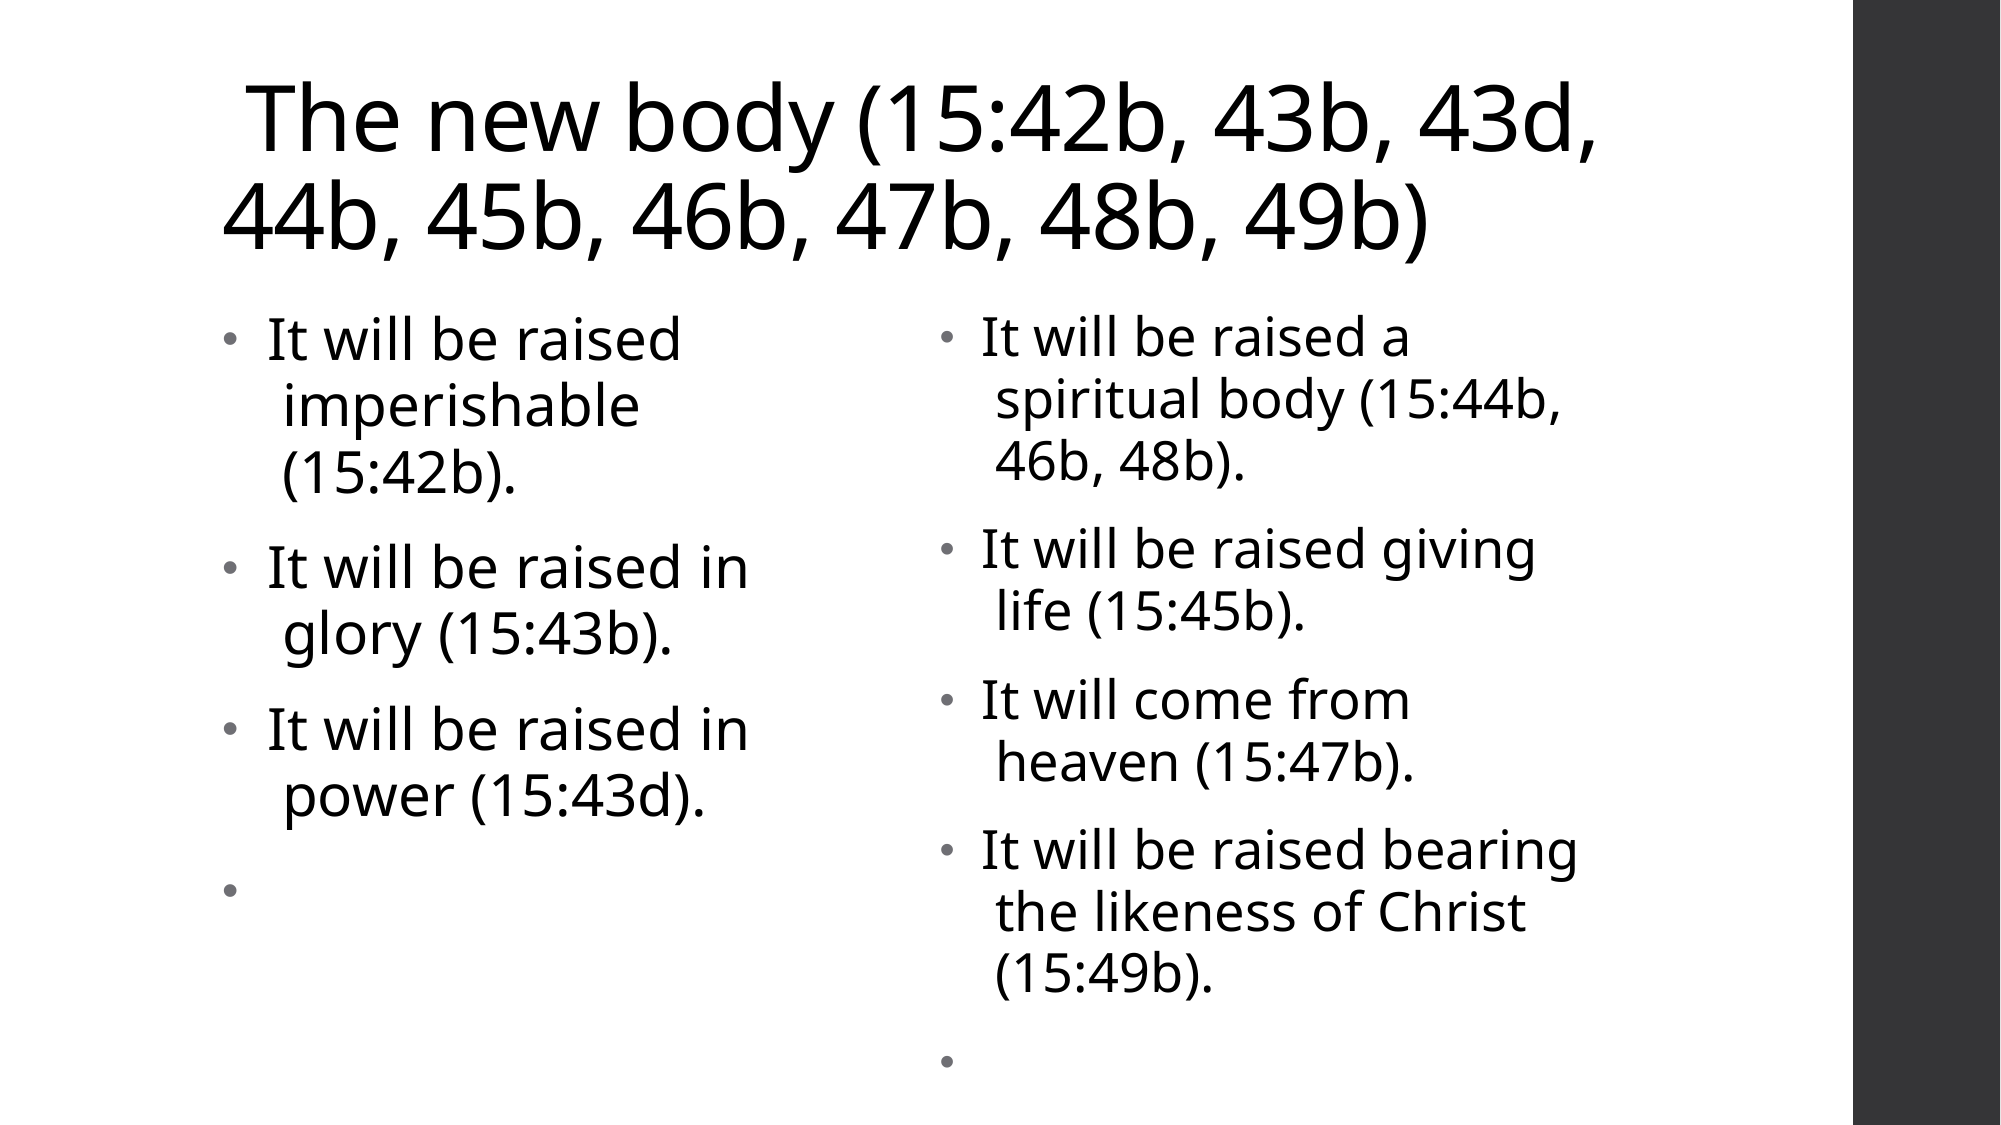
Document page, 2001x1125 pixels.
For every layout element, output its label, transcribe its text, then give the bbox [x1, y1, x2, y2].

title The new body (15:42b, 43b, 43d, 44b, 45b, 46b, 47b, 48b, 49b) [206, 60, 1797, 278]
list It will be raised a spiritual body (15:44b, 46b, 48b). It will be raised giving life (15:45b). It will come from heaven (15:47b). It will be raised bearing the likeness of Christ (15:49b). [924, 299, 1617, 1014]
list It will be raised imperishable (15:42b). It will be raised in glory (15:43b). It will be raised in power (15:43d). [207, 299, 900, 1014]
